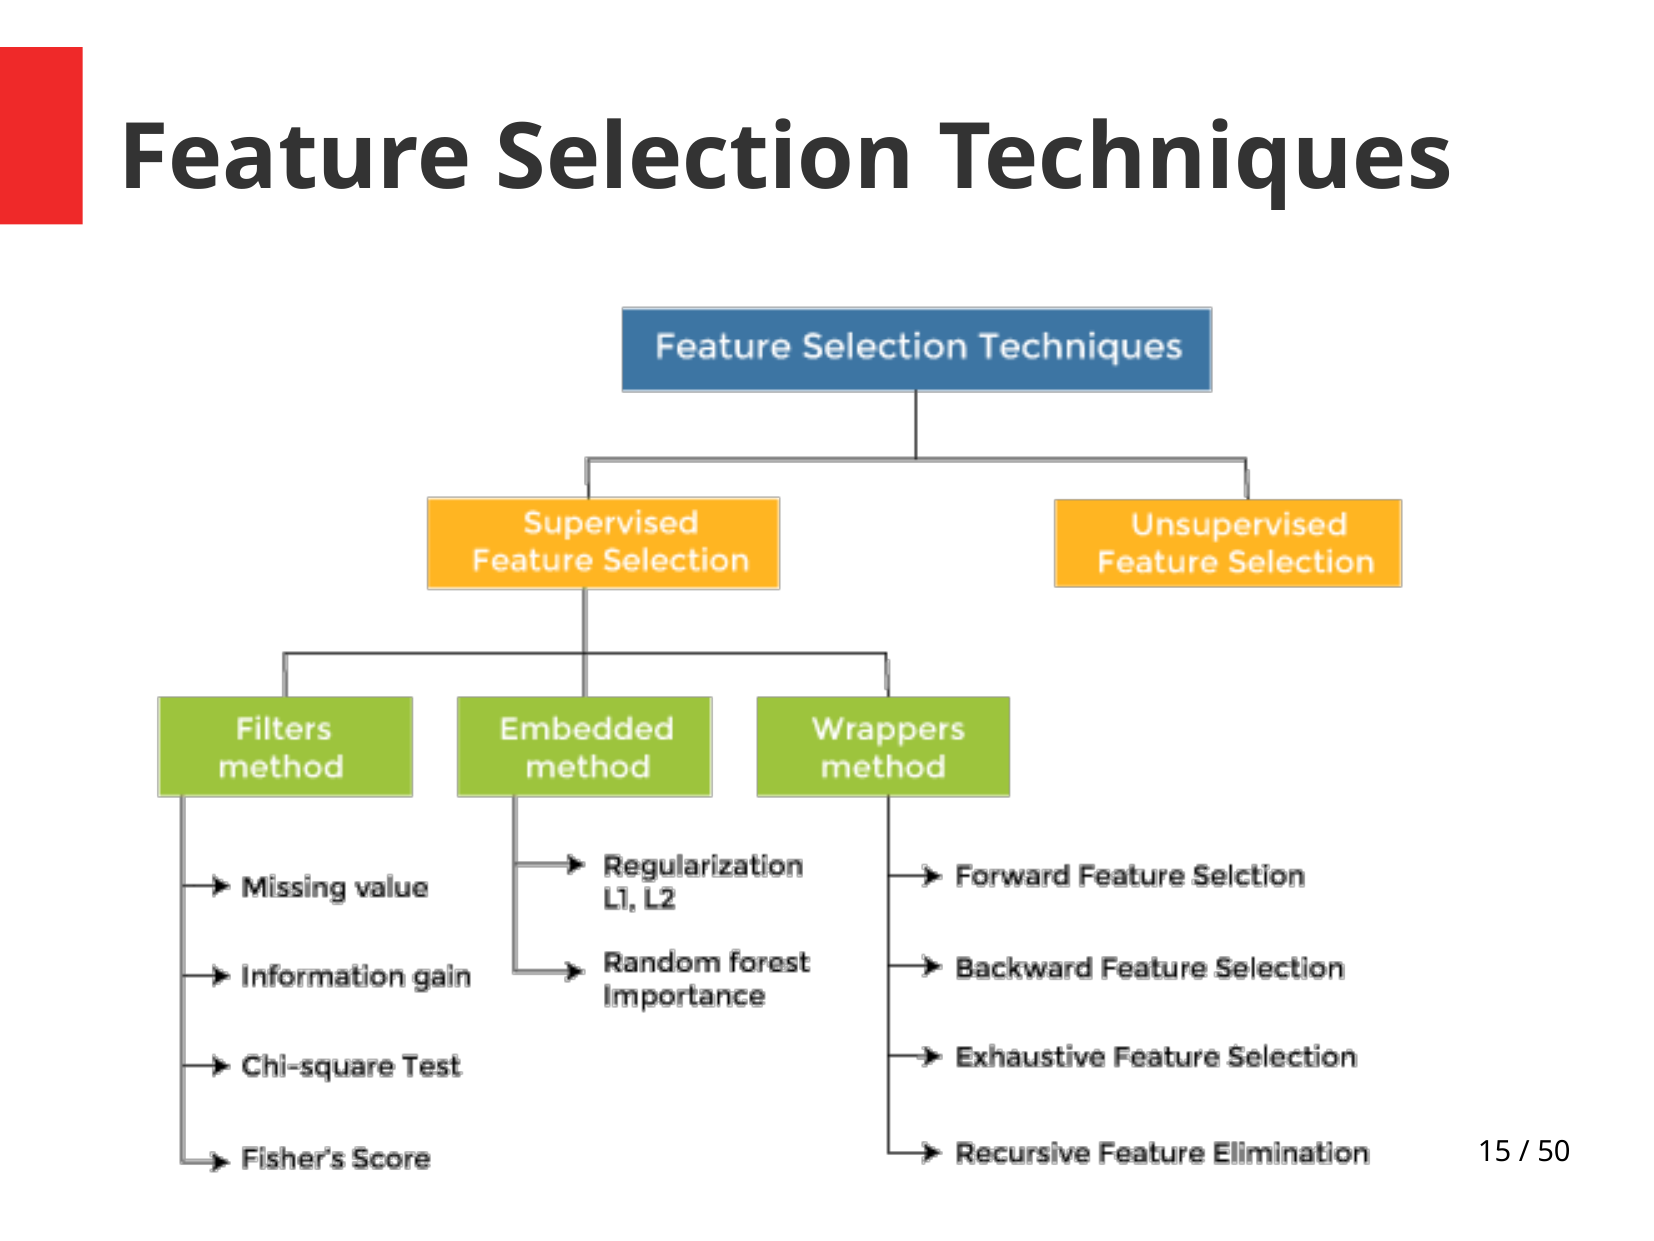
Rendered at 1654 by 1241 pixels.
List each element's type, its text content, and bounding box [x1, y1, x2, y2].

title Feature Selection Techniques [118, 49, 1571, 257]
picture [91, 288, 1465, 1205]
